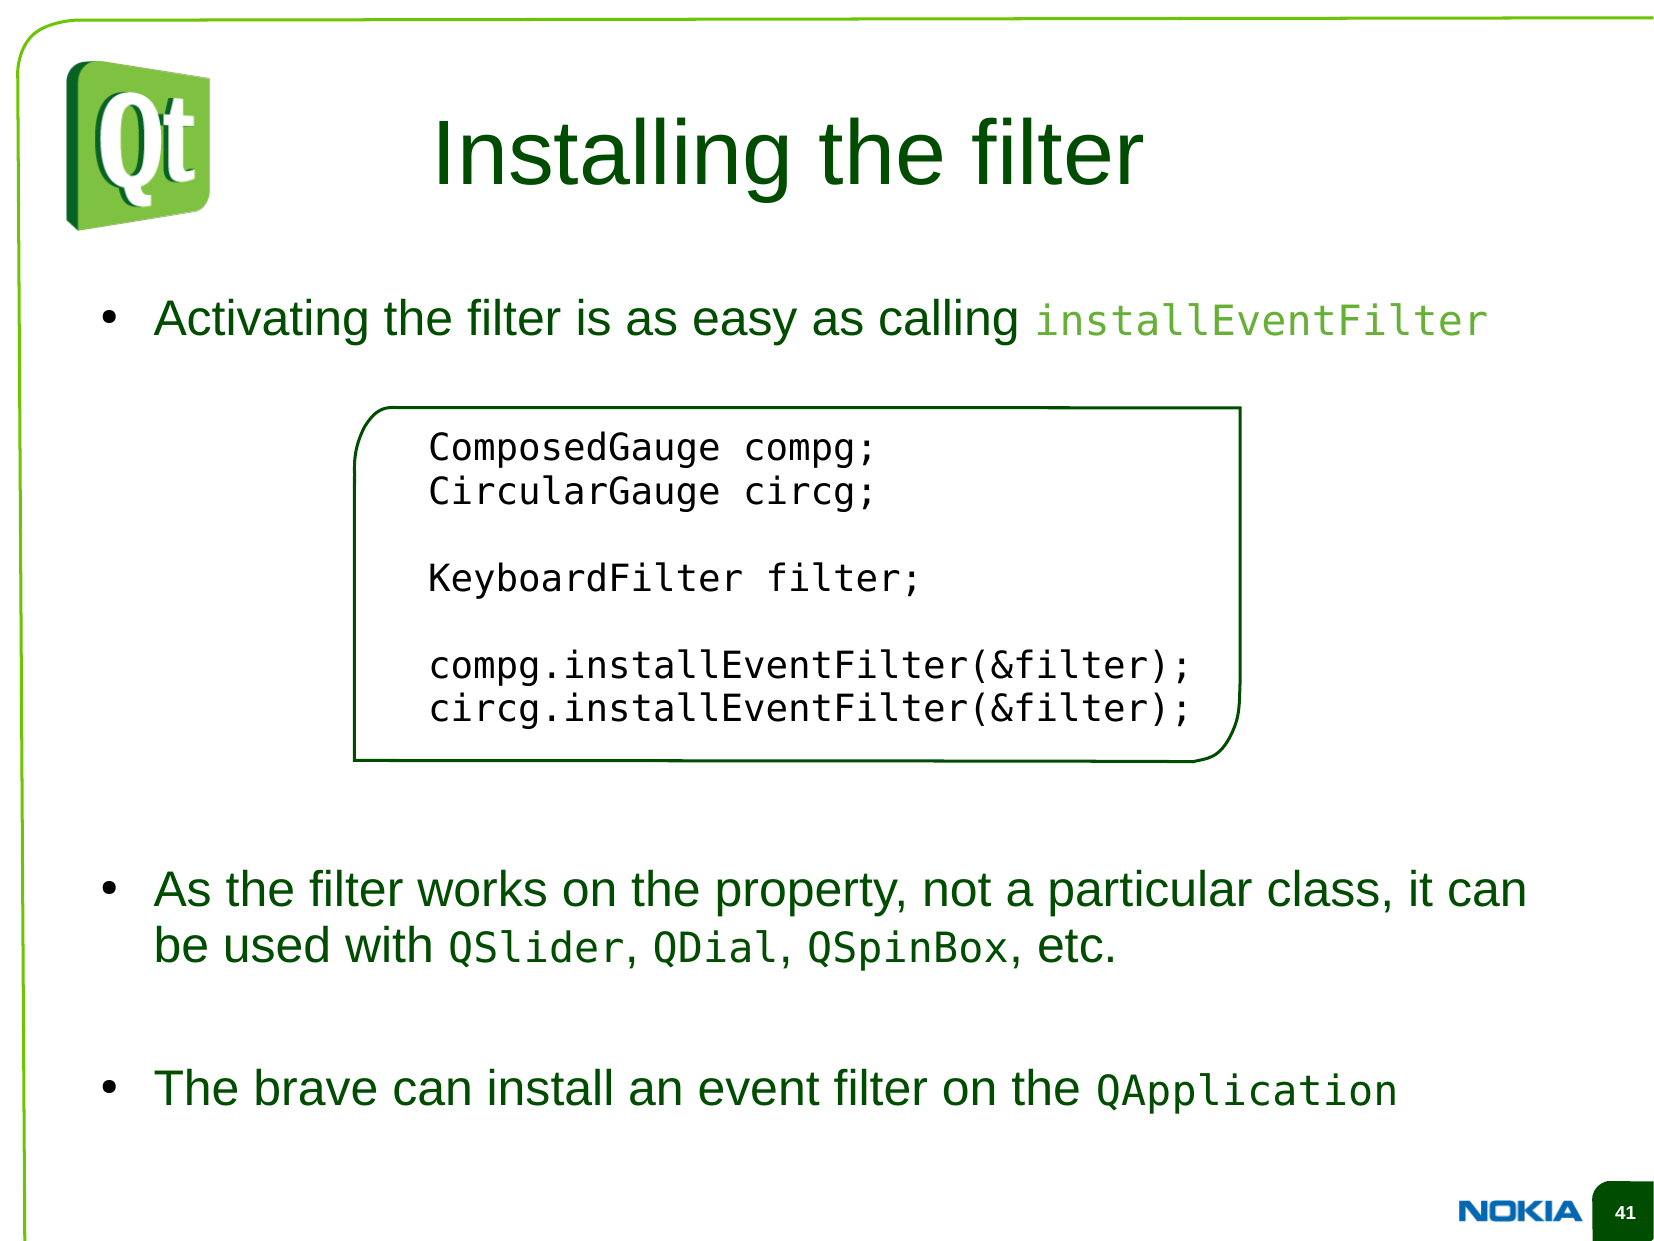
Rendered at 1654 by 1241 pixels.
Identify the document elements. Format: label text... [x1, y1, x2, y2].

list Activating the filter is as easy as calling installEventFilter As the filter works on the property, not a particular class, it can be used with QSlider, QDial, QSpinBox, etc. The brave can install an event filter on the QApplication [82, 290, 1571, 1116]
picture [66, 61, 210, 231]
picture [1459, 1200, 1583, 1222]
title Installing the filter [251, 49, 1327, 257]
text_box ComposedGauge compg; CircularGauge circg; KeyboardFilter filter; compg.installEventFilter(&filter); circg.installEventFilter(&filter); [413, 418, 1209, 739]
